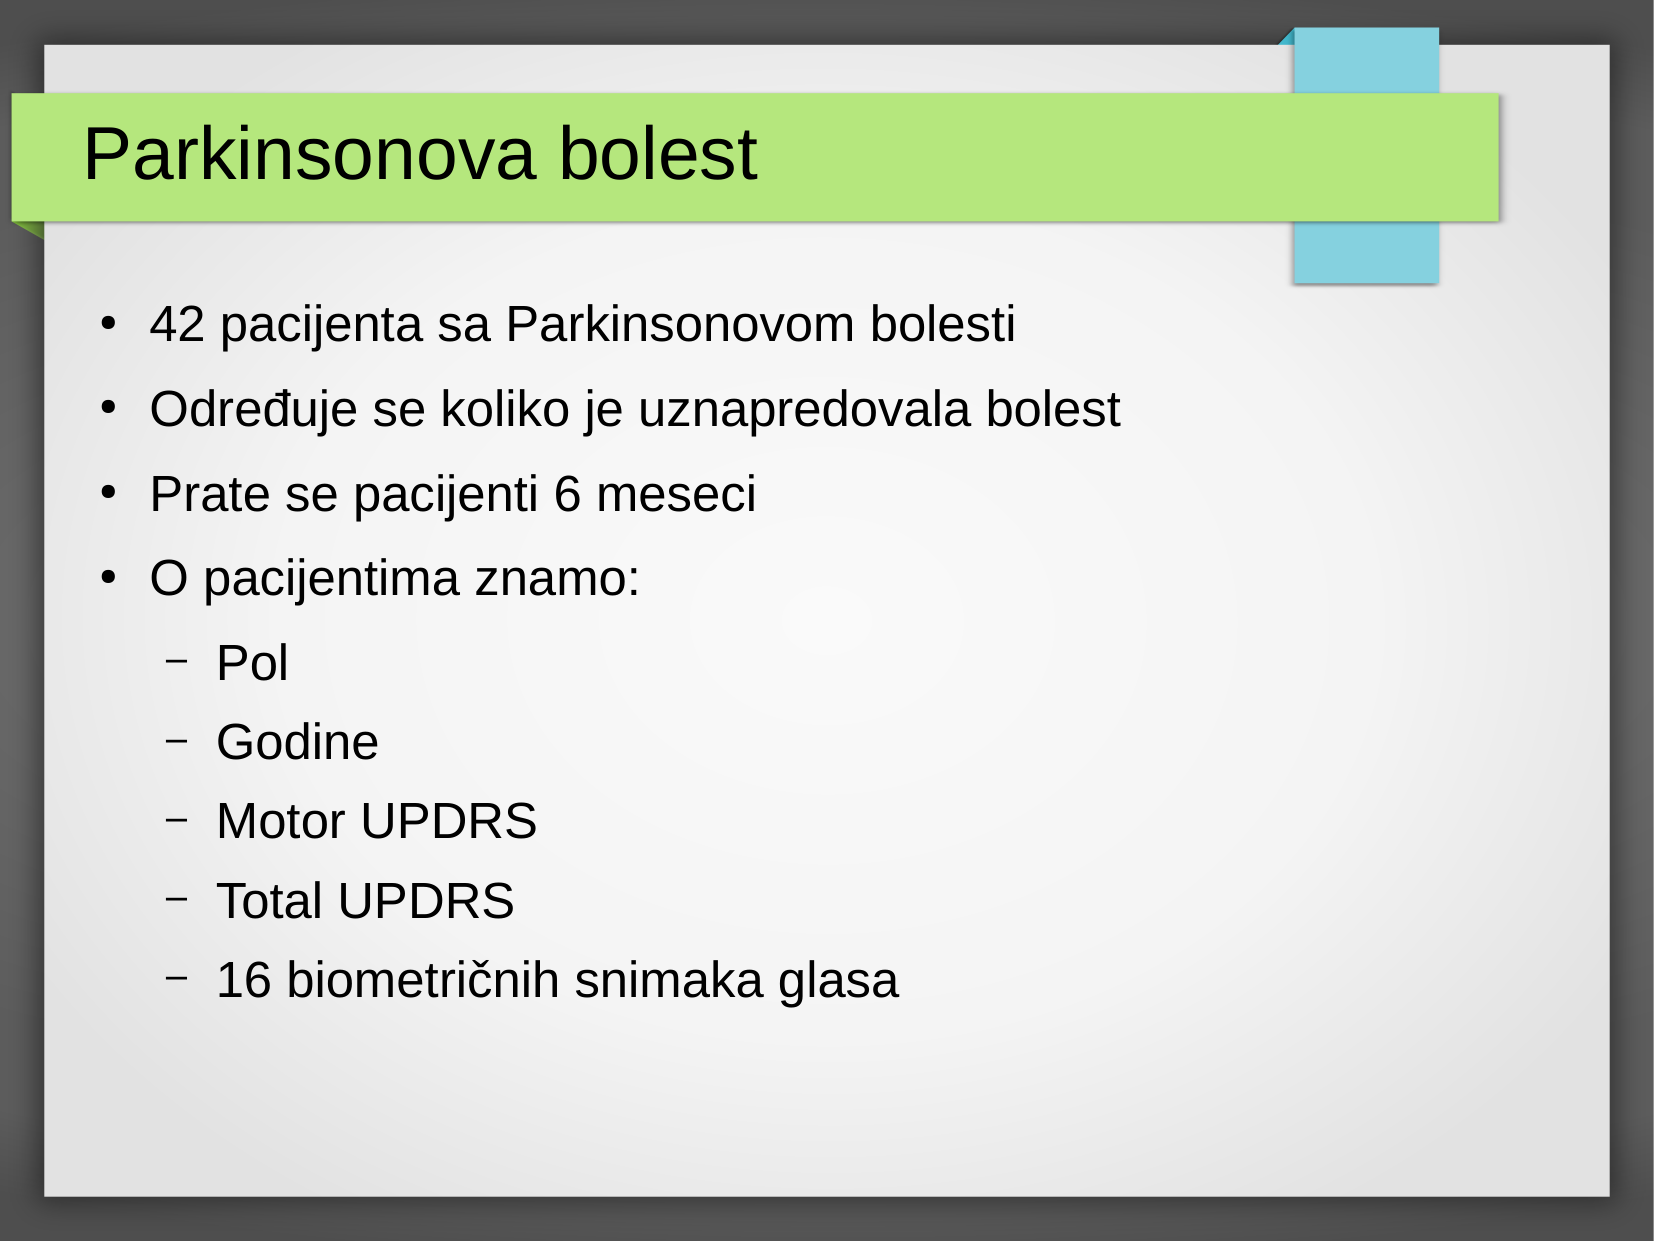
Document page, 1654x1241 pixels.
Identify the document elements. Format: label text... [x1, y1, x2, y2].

title Parkinsonova bolest [82, 94, 1264, 213]
list 42 pacijenta sa Parkinsonovom bolesti Određuje se koliko je uznapredovala bolest Prate se pacijenti 6 meseci O pacijentima znamo: Pol Godine Motor UPDRS Total UPDRS 16 biometričnih snimaka glasa [82, 295, 1571, 1015]
picture [0, 0, 1654, 1241]
